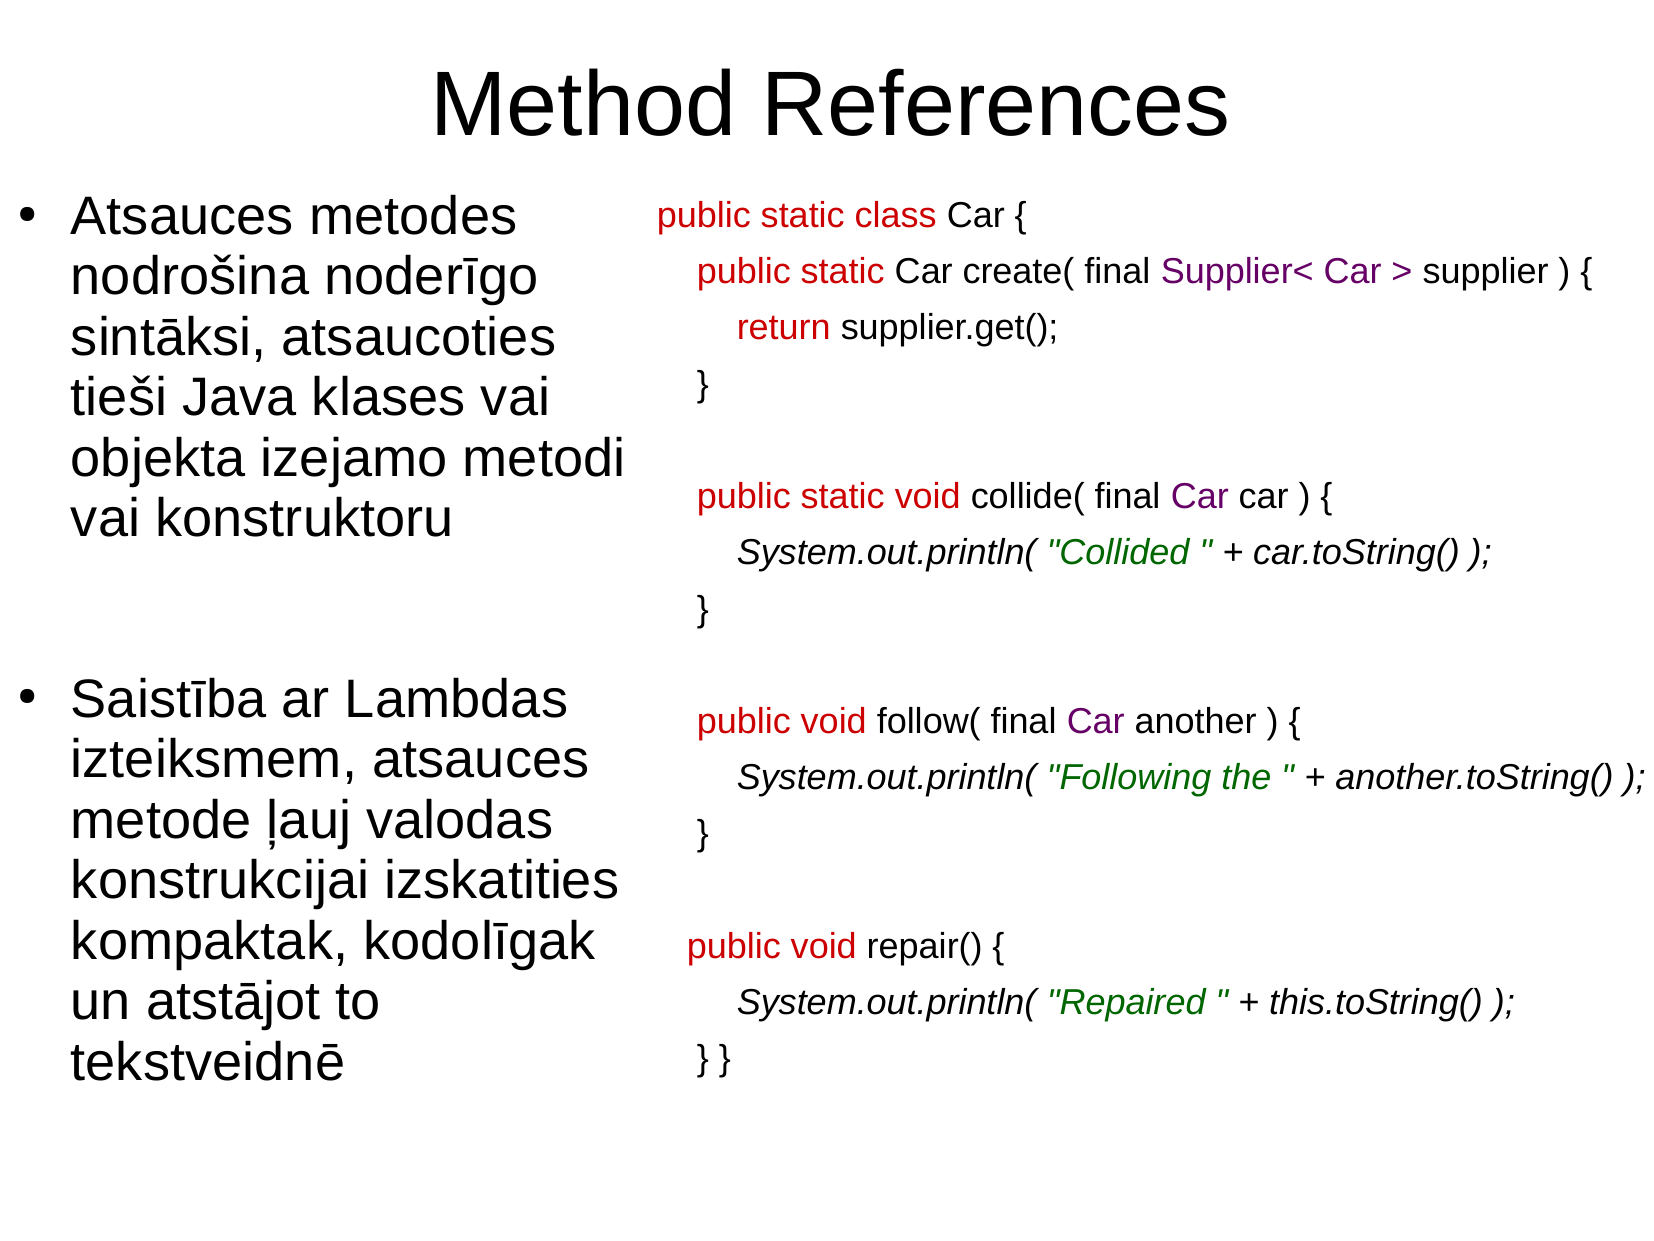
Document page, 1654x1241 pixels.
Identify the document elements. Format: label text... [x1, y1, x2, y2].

title Method References [86, 0, 1576, 195]
list Atsauces metodes nodrošina noderīgo sintāksi, atsaucoties tieši Java klases vai objekta izejamo metodi vai konstruktoru Saistība ar Lambdas izteiksmem, atsauces metode ļauj valodas konstrukcijai izskatities kompaktak, kodolīgak un atstājot to tekstveidnē [0, 185, 668, 1241]
list public static class Car { public static Car create( final Supplier< Car > supplier ) { return supplier.get(); } public static void collide( final Car car ) { System.out.println( "Collided " + car.toString() ); } public void follow( final Car another ) { System.out.println( "Following the " + another.toString() ); } public void repair() { System.out.println( "Repaired " + this.toString() ); } } [618, 195, 1654, 1126]
